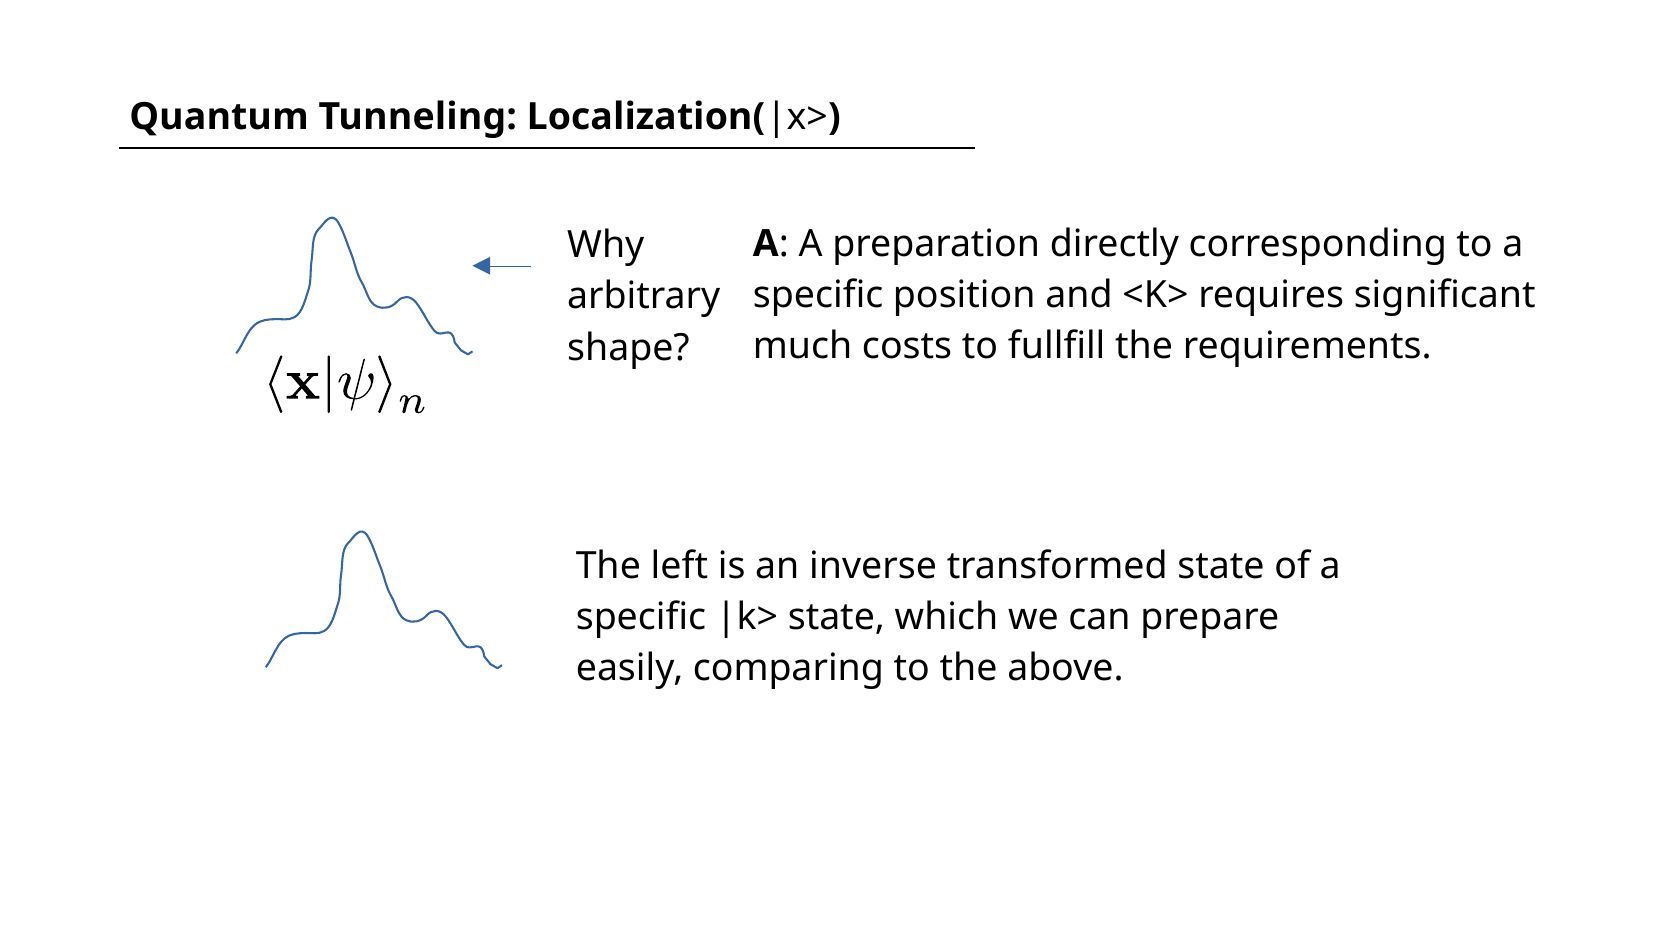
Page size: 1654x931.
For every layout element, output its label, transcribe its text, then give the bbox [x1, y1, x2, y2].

text_box The left is an inverse transformed state of a specific |k> state, which we can prepare easily, comparing to the above. [561, 531, 1388, 707]
text_box Quantum Tunneling: Localization(|x>) [114, 82, 813, 148]
text_box [265, 355, 425, 414]
text_box A: A preparation directly corresponding to a specific position and <K> requires significant much costs to fullfill the requirements. [738, 208, 1565, 384]
text_box Why arbitrary shape? [552, 210, 738, 375]
